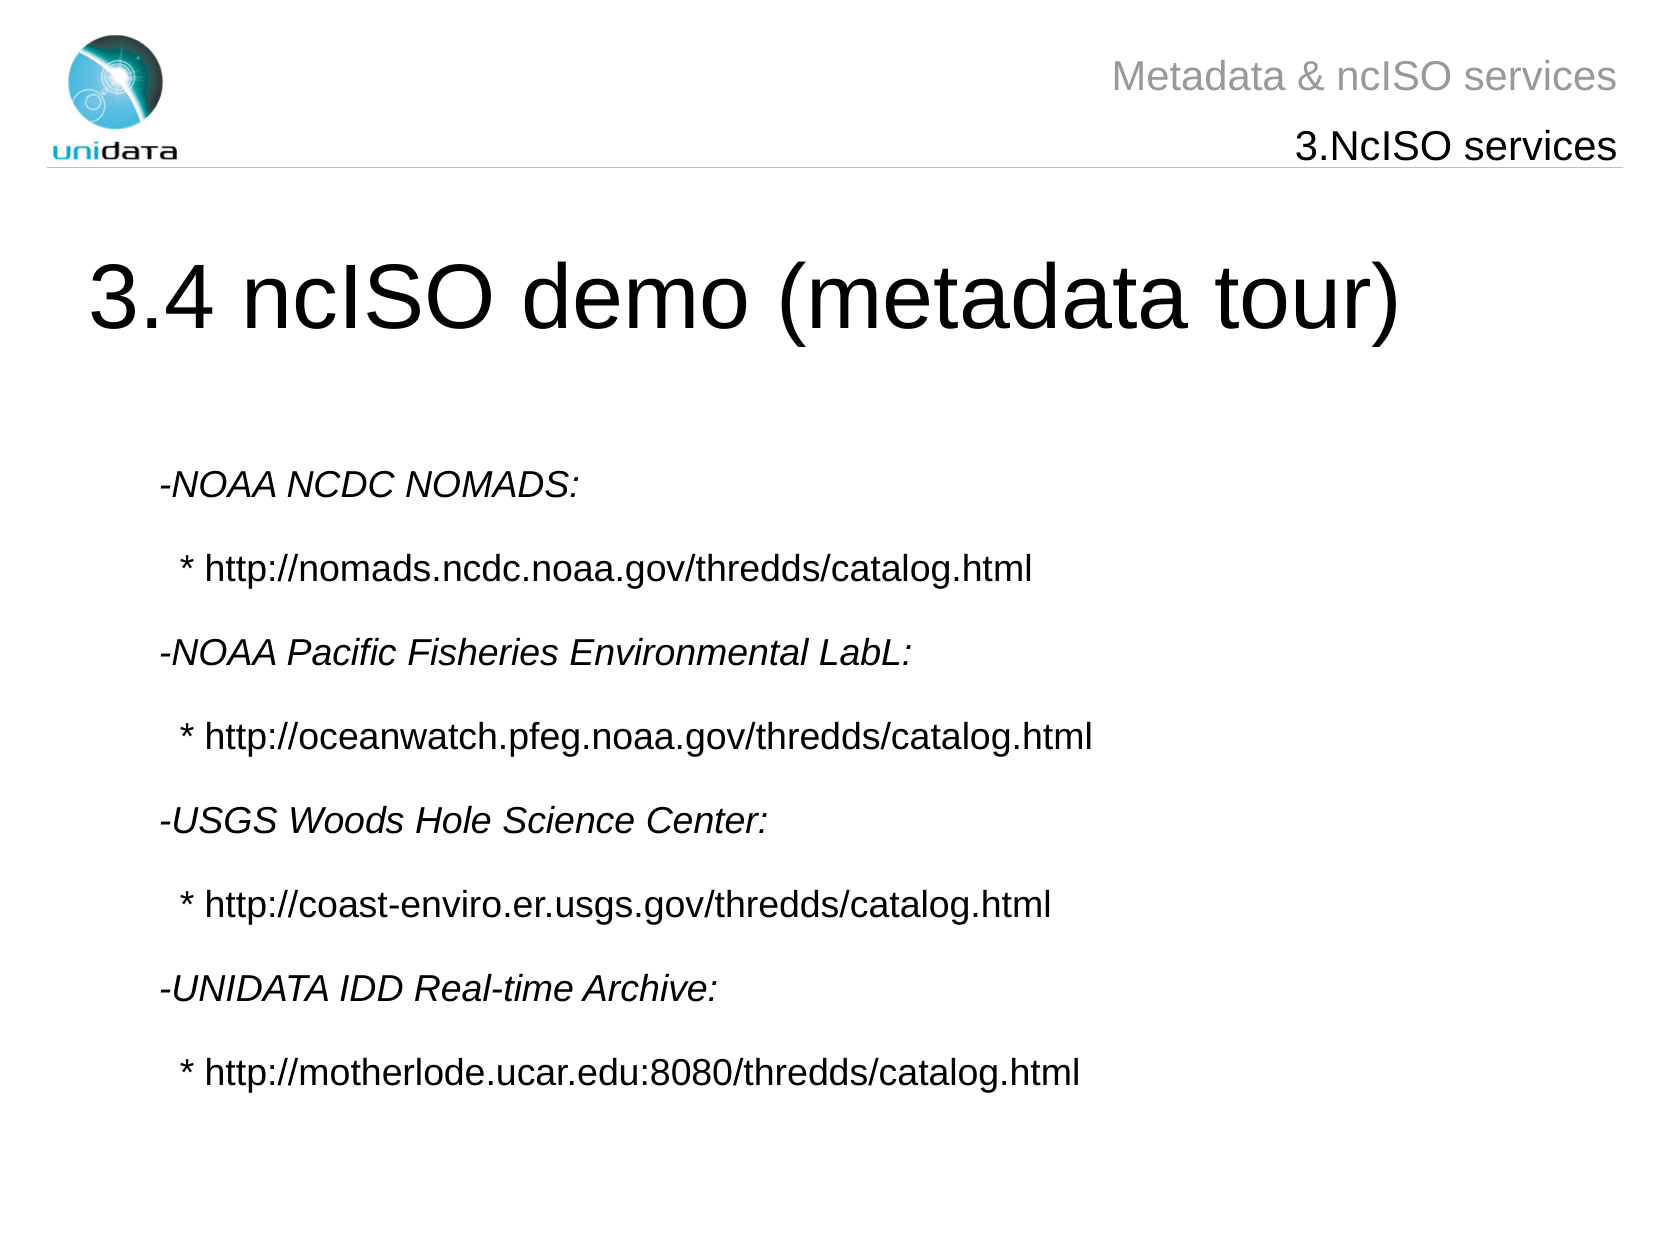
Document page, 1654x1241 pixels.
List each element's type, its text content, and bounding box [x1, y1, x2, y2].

title 3.4 ncISO demo (metadata tour) [88, 168, 1577, 375]
picture [41, 23, 188, 174]
title Metadata & ncISO services 3.NcISO services [980, 41, 1618, 158]
text_box -NOAA NCDC NOMADS: * http://nomads.ncdc.noaa.gov/thredds/catalog.html -NOAA Pacific Fisheries Environmental LabL: * http://oceanwatch.pfeg.noaa.gov/thredds/catalog.html -USGS Woods Hole Science Center: * http://coast-enviro.er.usgs.gov/thredds/catalog.html -UNIDATA IDD Real-time Archive: * http://motherlode.ucar.edu:8080/thredds/catalog.html [144, 455, 1495, 1101]
